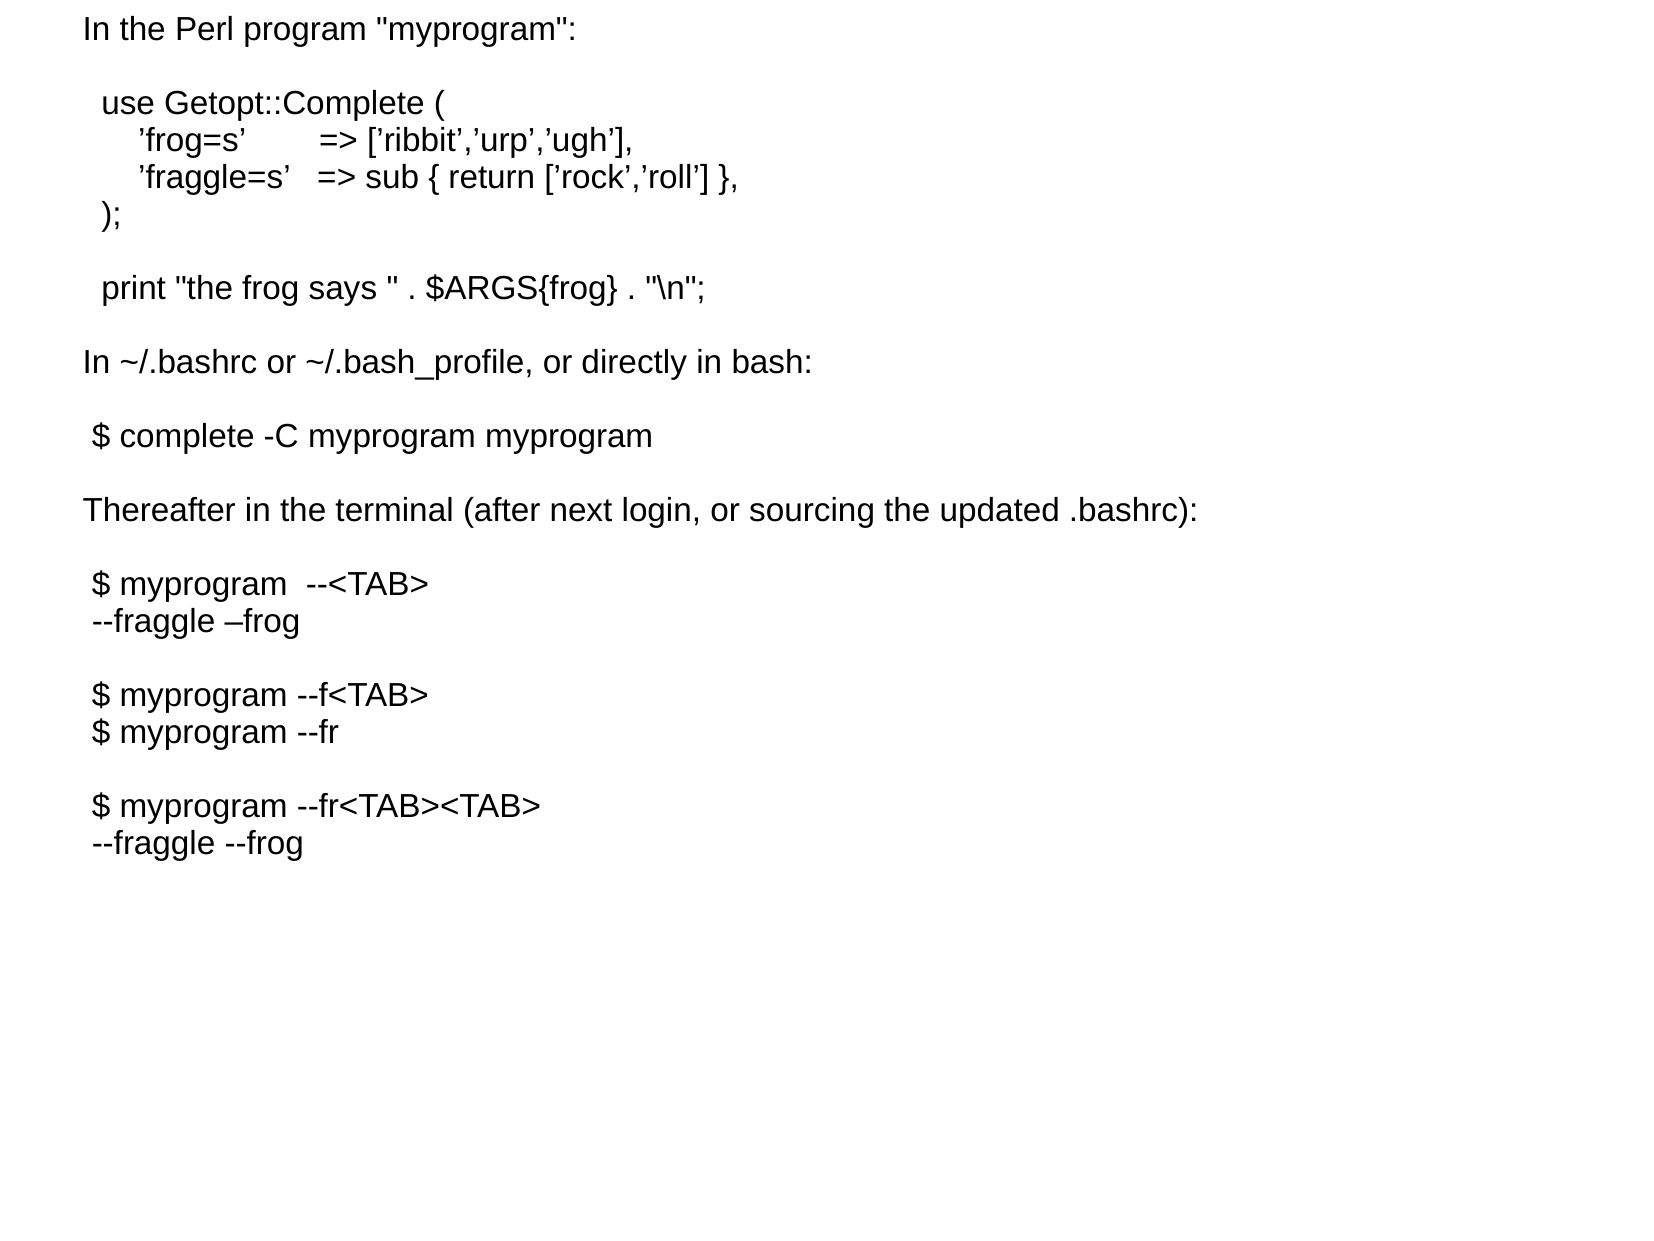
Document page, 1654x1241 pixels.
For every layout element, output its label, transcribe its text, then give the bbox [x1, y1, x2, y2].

subtitle In the Perl program "myprogram": use Getopt::Complete ( ’frog=s’ => [’ribbit’,’urp’,’ugh’], ’fraggle=s’ => sub { return [’rock’,’roll’] }, ); print "the frog says " . $ARGS{frog} . "\n"; In ~/.bashrc or ~/.bash_profile, or directly in bash: $ complete ‐C myprogram myprogram Thereafter in the terminal (after next login, or sourcing the updated .bashrc): $ myprogram --<TAB> --fraggle –frog $ myprogram ‐‐f<TAB> $ myprogram ‐‐fr $ myprogram ‐‐fr<TAB><TAB> --fraggle --frog [82, 10, 1571, 1070]
